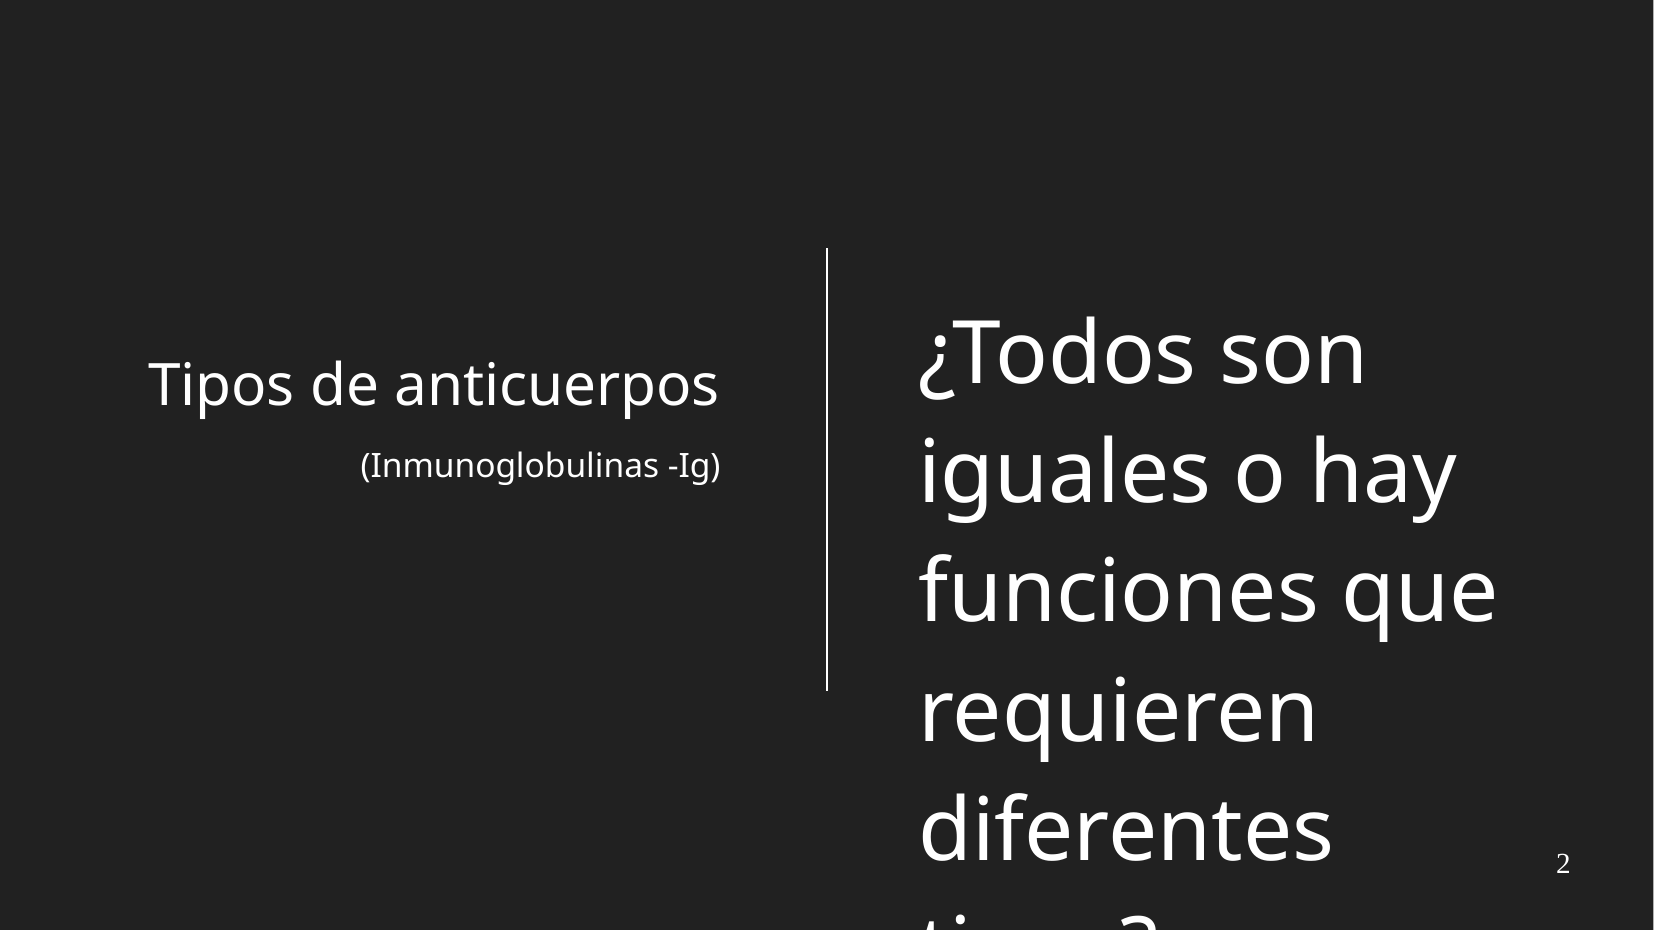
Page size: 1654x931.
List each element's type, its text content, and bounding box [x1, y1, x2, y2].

text_box ¿Todos son iguales o hay funciones que requieren diferentes tipos? [903, 282, 1554, 648]
list Tipos de anticuerpos (Inmunoglobulinas -Ig) [147, 342, 721, 567]
